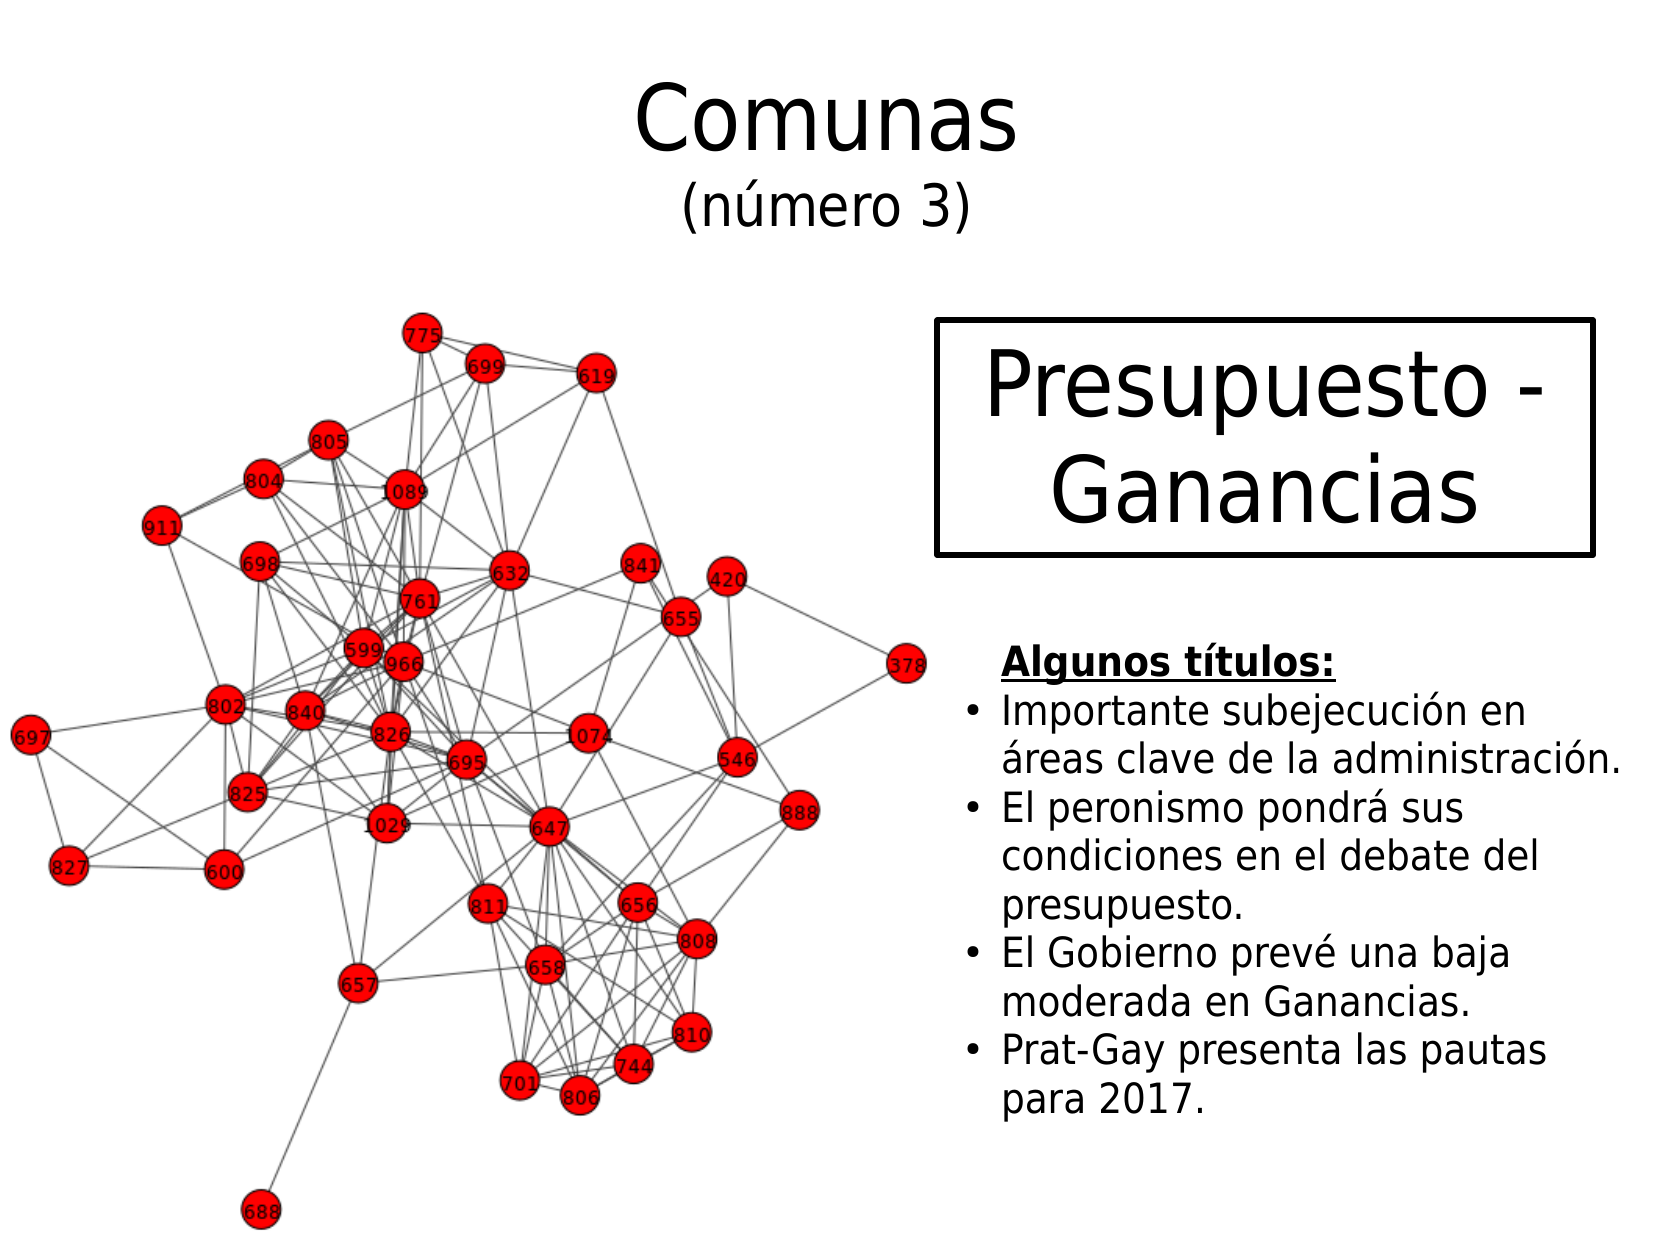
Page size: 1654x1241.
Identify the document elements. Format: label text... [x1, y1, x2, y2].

title Comunas (número 3) [82, 31, 1571, 275]
text_box Presupuesto - Ganancias [937, 320, 1593, 556]
picture [0, 302, 938, 1241]
text_box Algunos títulos: Importante subejecución en áreas clave de la administración. El peronismo pondrá sus condiciones en el debate del presupuesto. El Gobierno prevé una baja moderada en Ganancias. Prat-Gay presenta las pautas para 2017. [950, 630, 1649, 1136]
